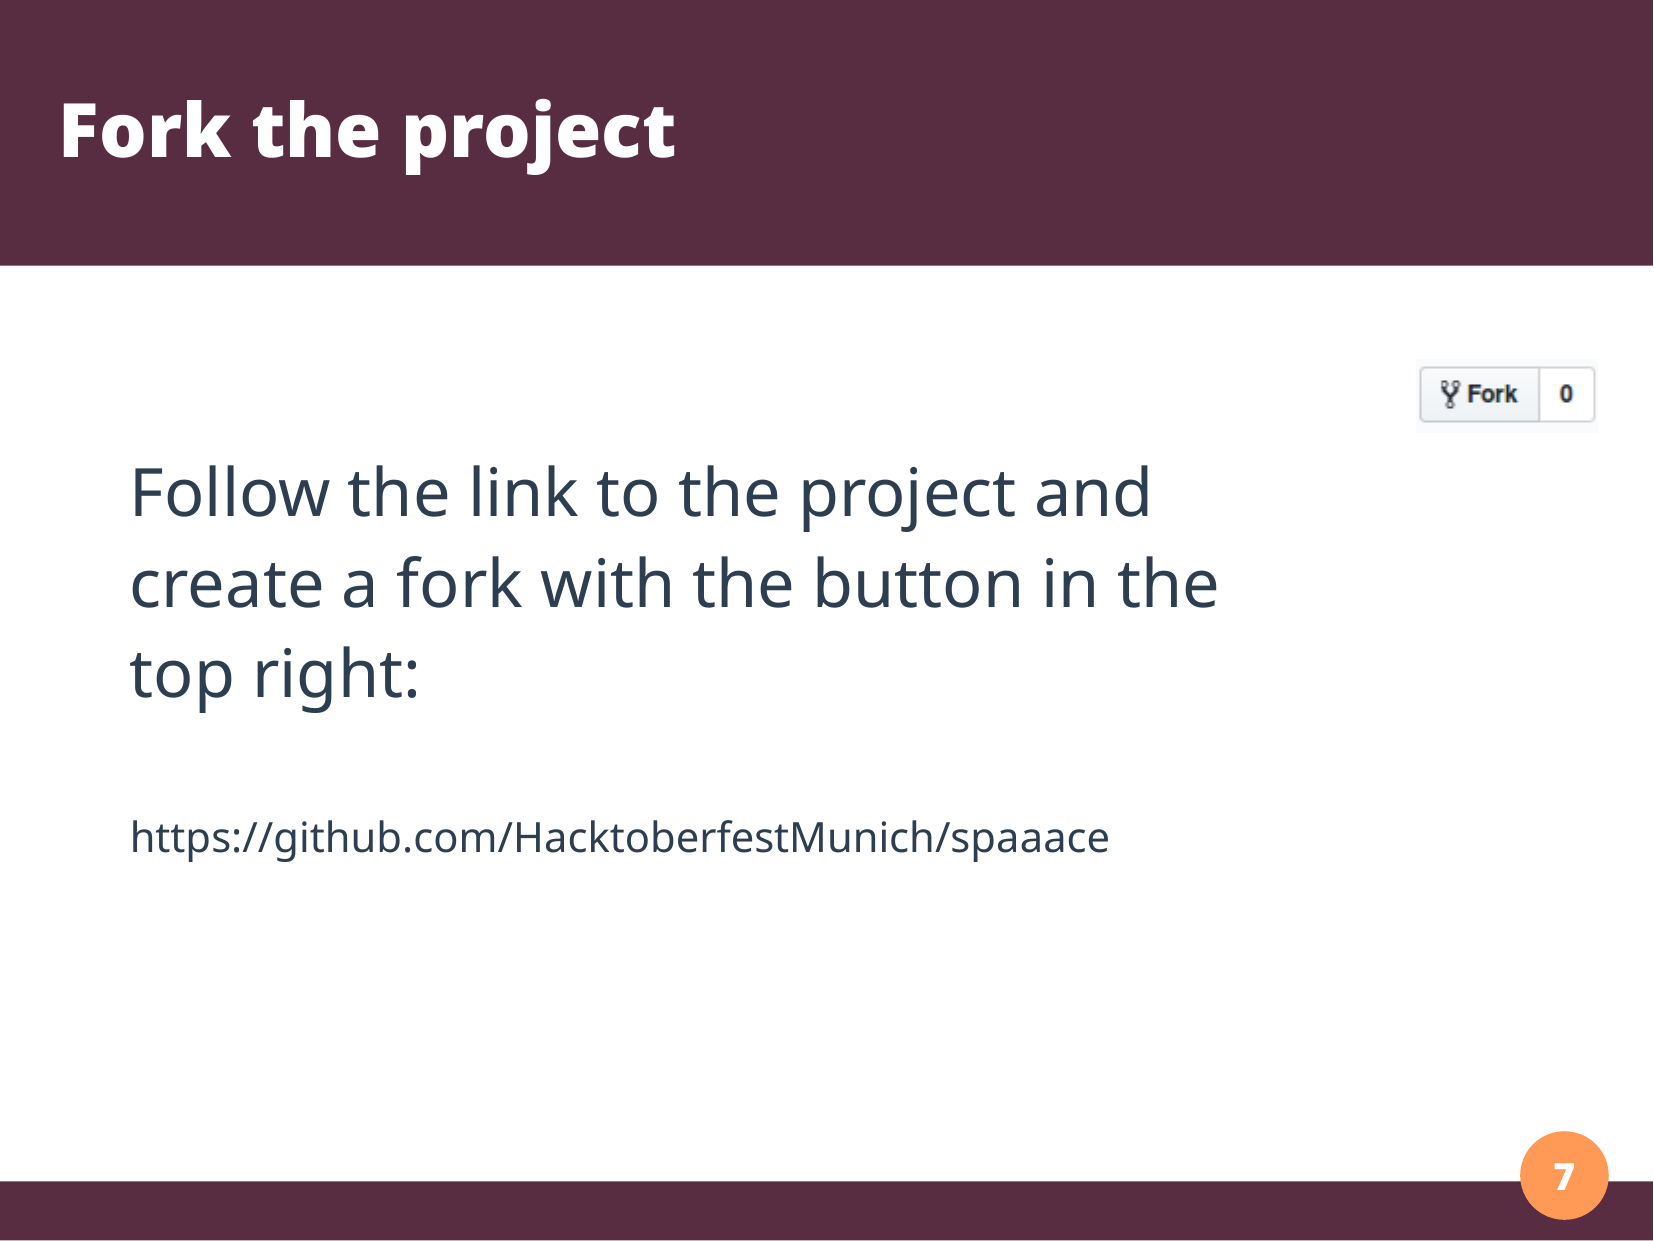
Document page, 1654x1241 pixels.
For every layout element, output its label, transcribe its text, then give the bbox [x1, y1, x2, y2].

list Follow the link to the project and create a fork with the button in the top right: https://github.com/HacktoberfestMunich/spaaace [58, 324, 1594, 1152]
picture [1416, 359, 1598, 433]
title Fork the project [58, 49, 1594, 207]
